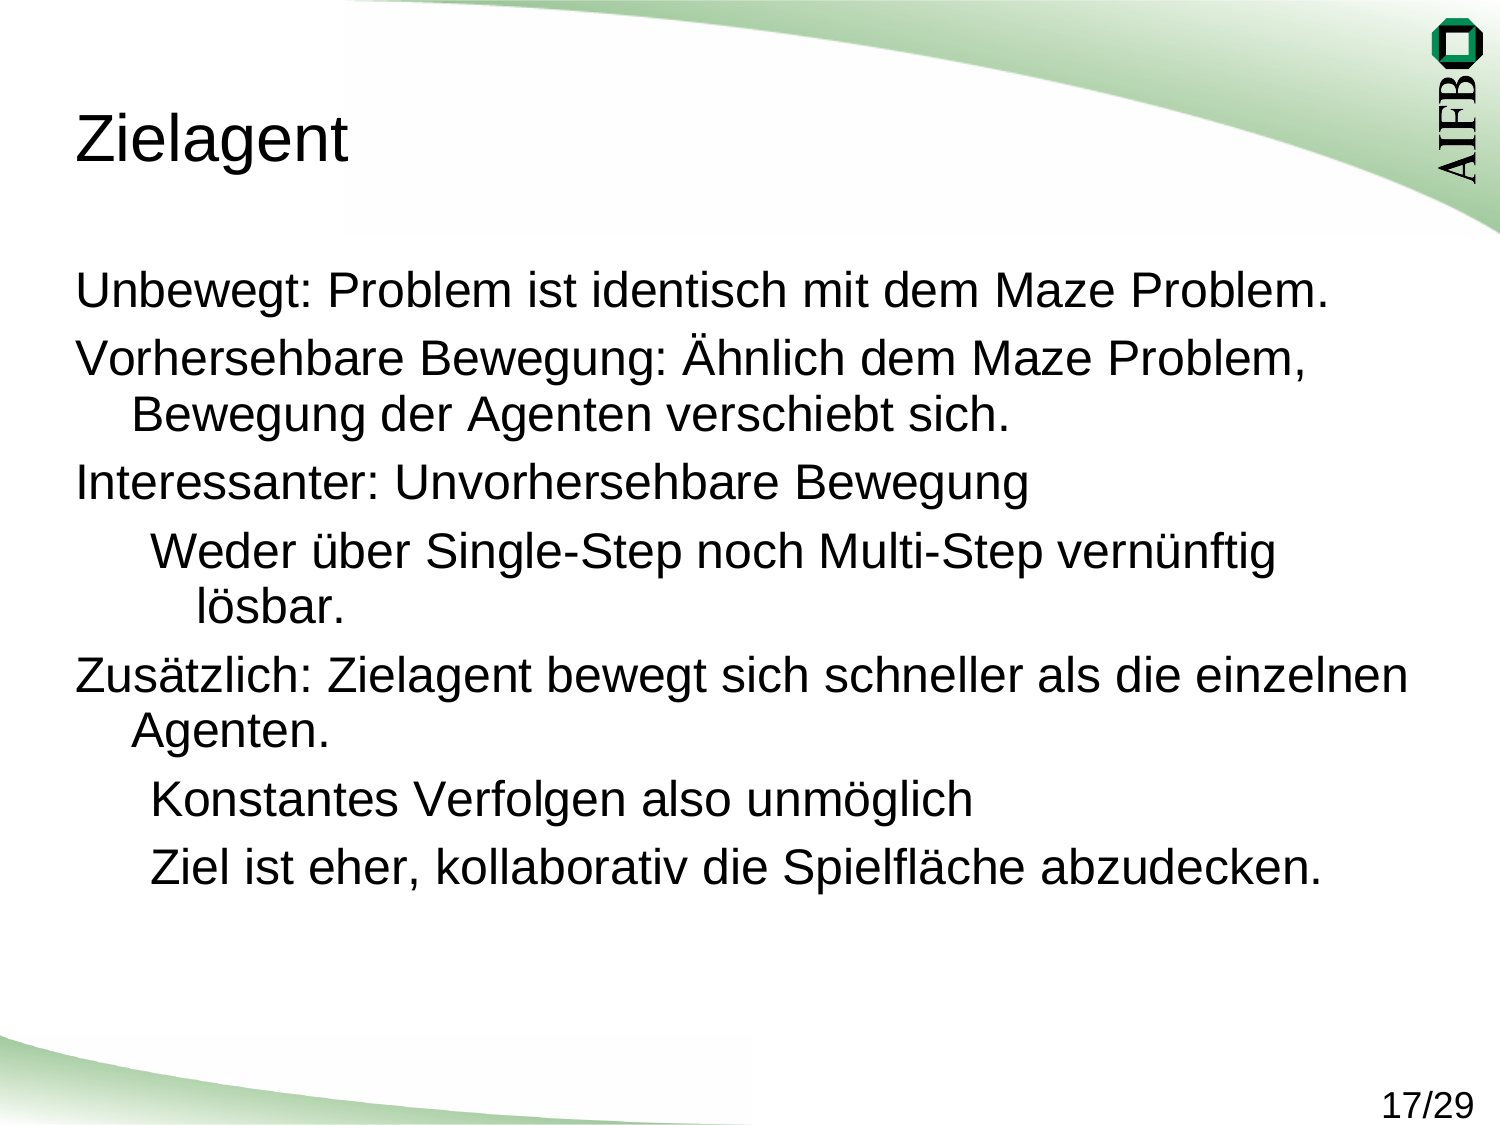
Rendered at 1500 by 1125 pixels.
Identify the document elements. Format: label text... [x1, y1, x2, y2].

title Zielagent [75, 45, 958, 233]
picture [0, 1035, 751, 1125]
list Unbewegt: Problem ist identisch mit dem Maze Problem. Vorhersehbare Bewegung: Ähnlich dem Maze Problem, Bewegung der Agenten verschiebt sich. Interessanter: Unvorhersehbare Bewegung Weder über Single-Step noch Multi-Step vernünftig lösbar. Zusätzlich: Zielagent bewegt sich schneller als die einzelnen Agenten. Konstantes Verfolgen also unmöglich Ziel ist eher, kollaborativ die Spielfläche abzudecken. [75, 262, 1426, 1057]
picture [345, 0, 1500, 234]
